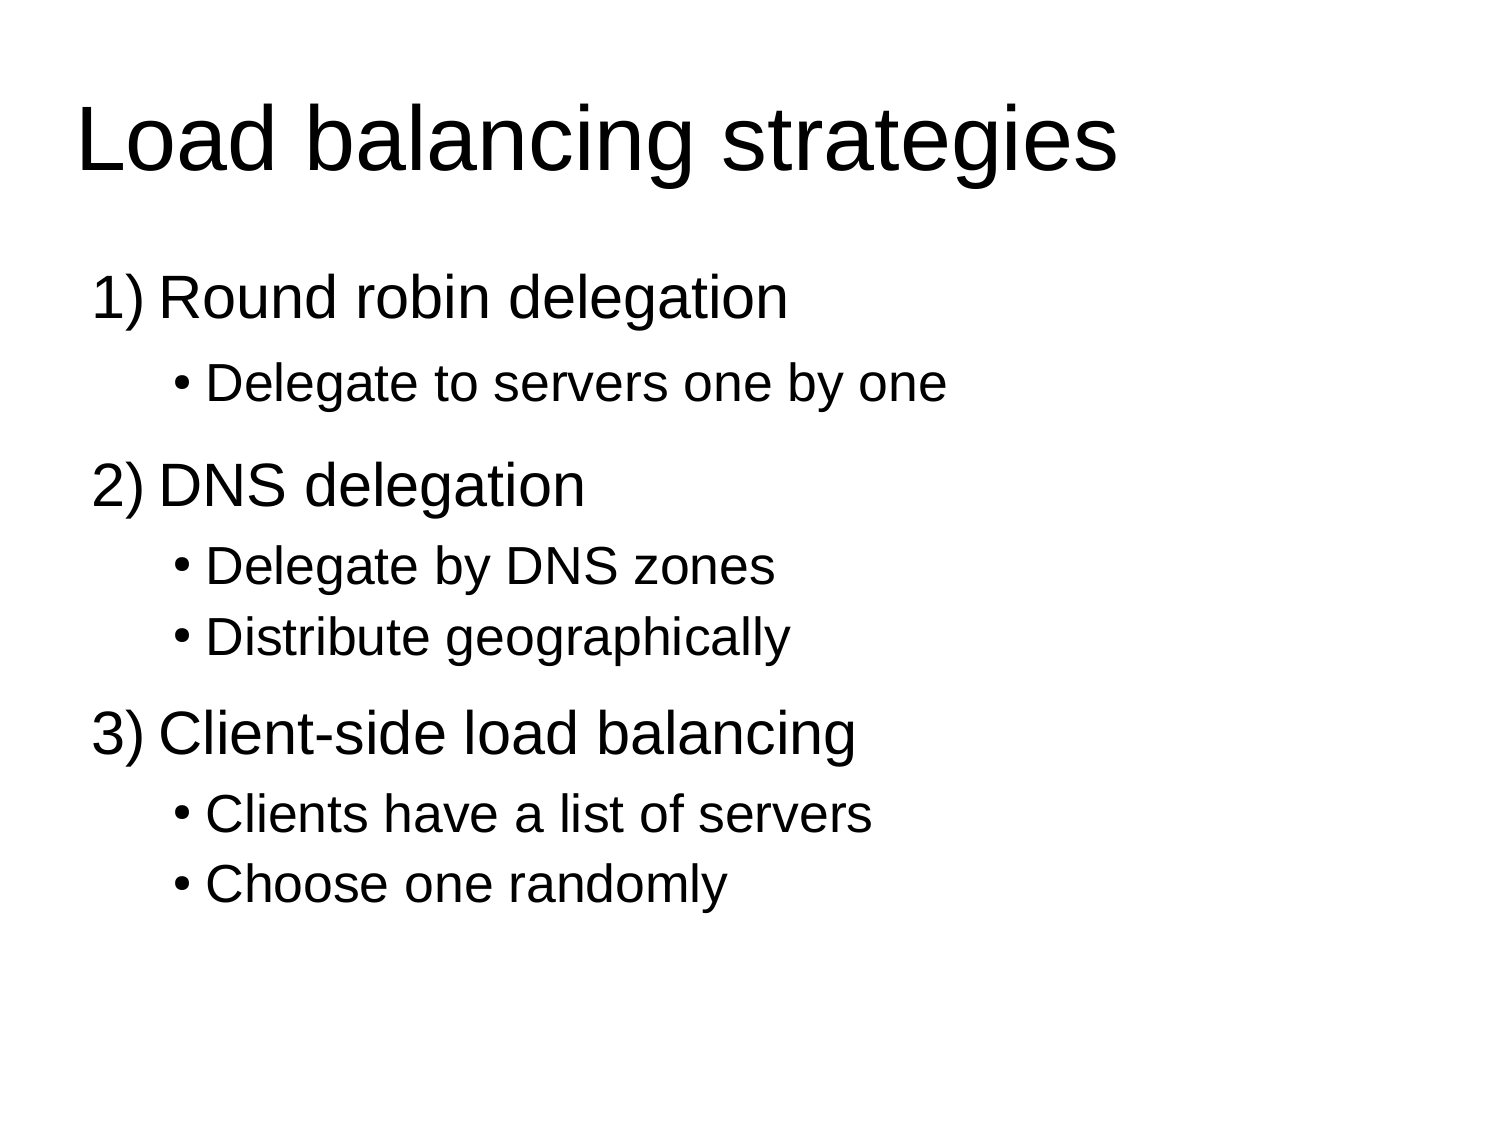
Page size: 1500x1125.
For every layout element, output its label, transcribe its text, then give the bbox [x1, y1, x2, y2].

list Round robin delegation Delegate to servers one by one DNS delegation Delegate by DNS zones Distribute geographically Client-side load balancing Clients have a list of servers Choose one randomly [75, 263, 1425, 916]
title Load balancing strategies [75, 44, 1425, 233]
